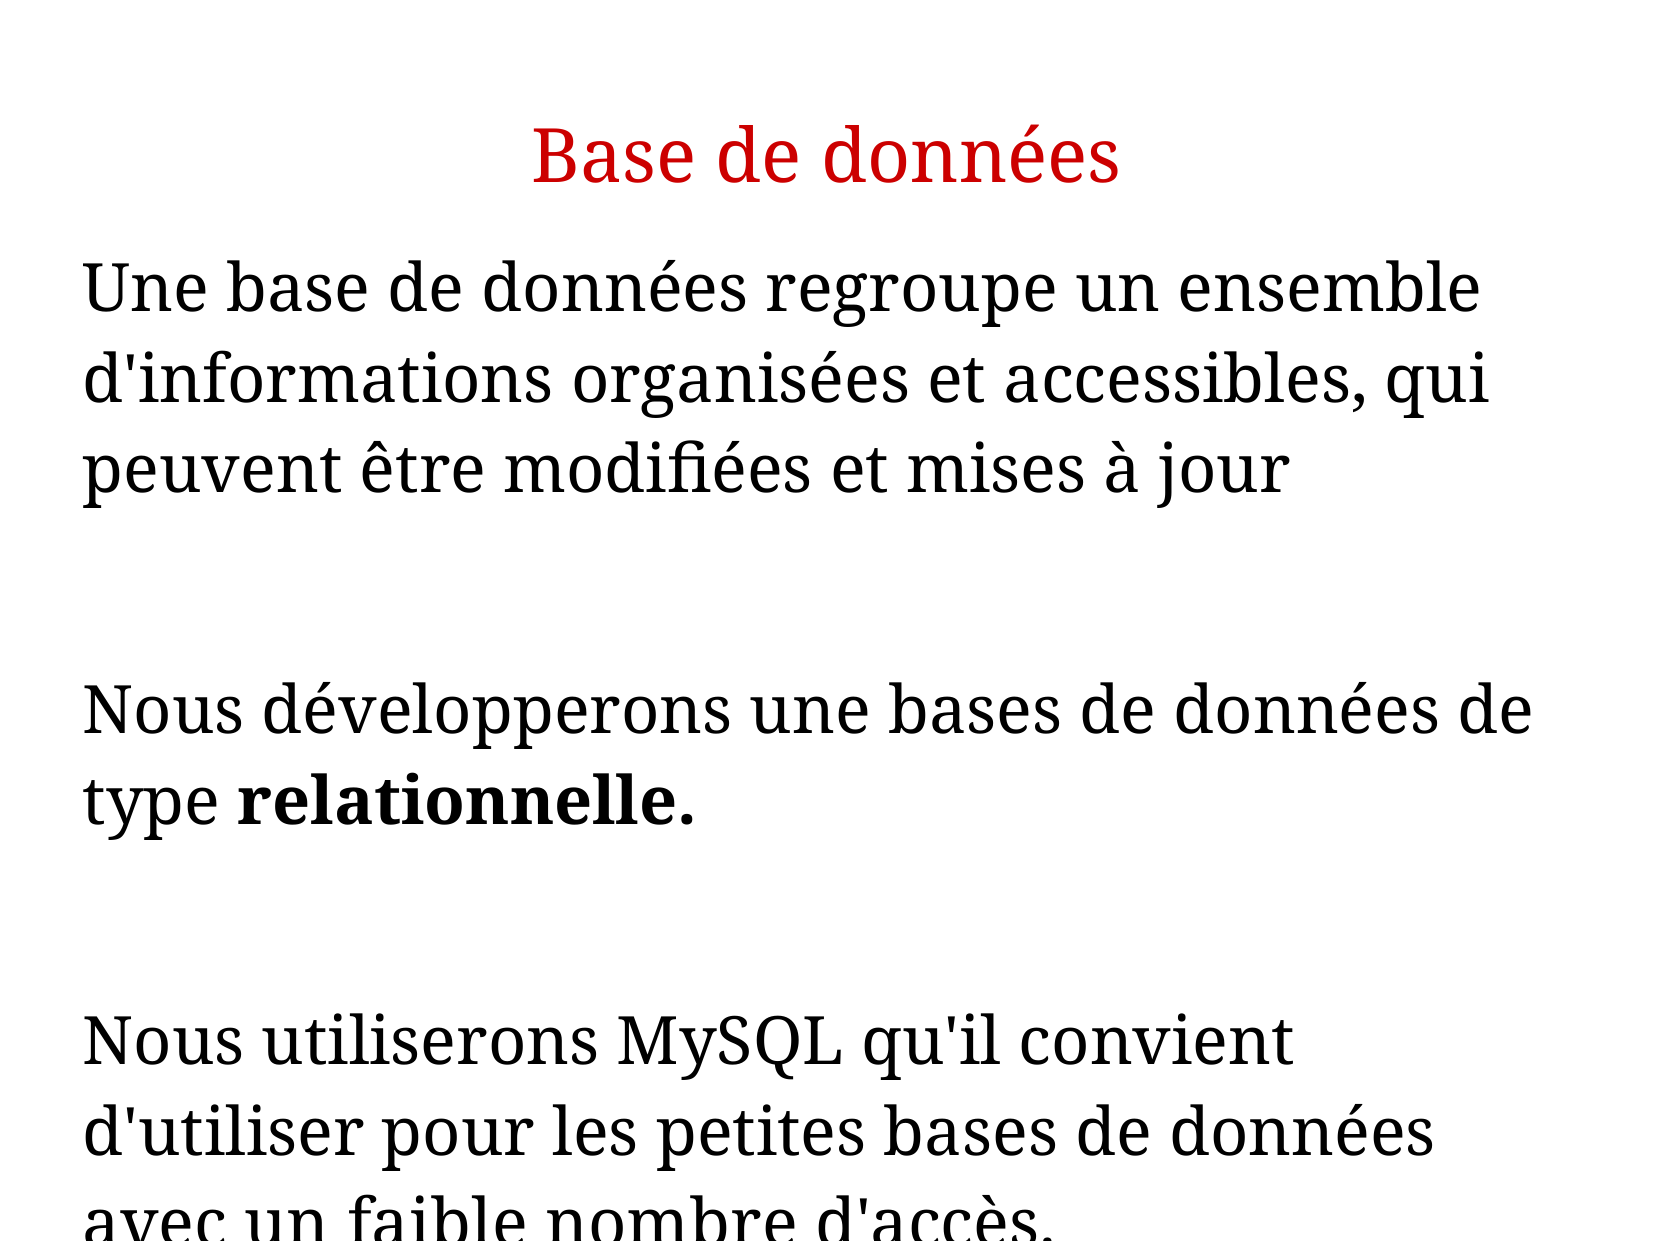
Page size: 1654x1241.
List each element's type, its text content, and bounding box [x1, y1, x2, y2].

list Une base de données regroupe un ensemble d'informations organisées et accessibles, qui peuvent être modifiées et mises à jour Nous développerons une bases de données de type relationnelle. Nous utiliserons MySQL qu'il convient d'utiliser pour les petites bases de données avec un faible nombre d'accès. [82, 240, 1571, 1169]
title Base de données [82, 49, 1571, 240]
